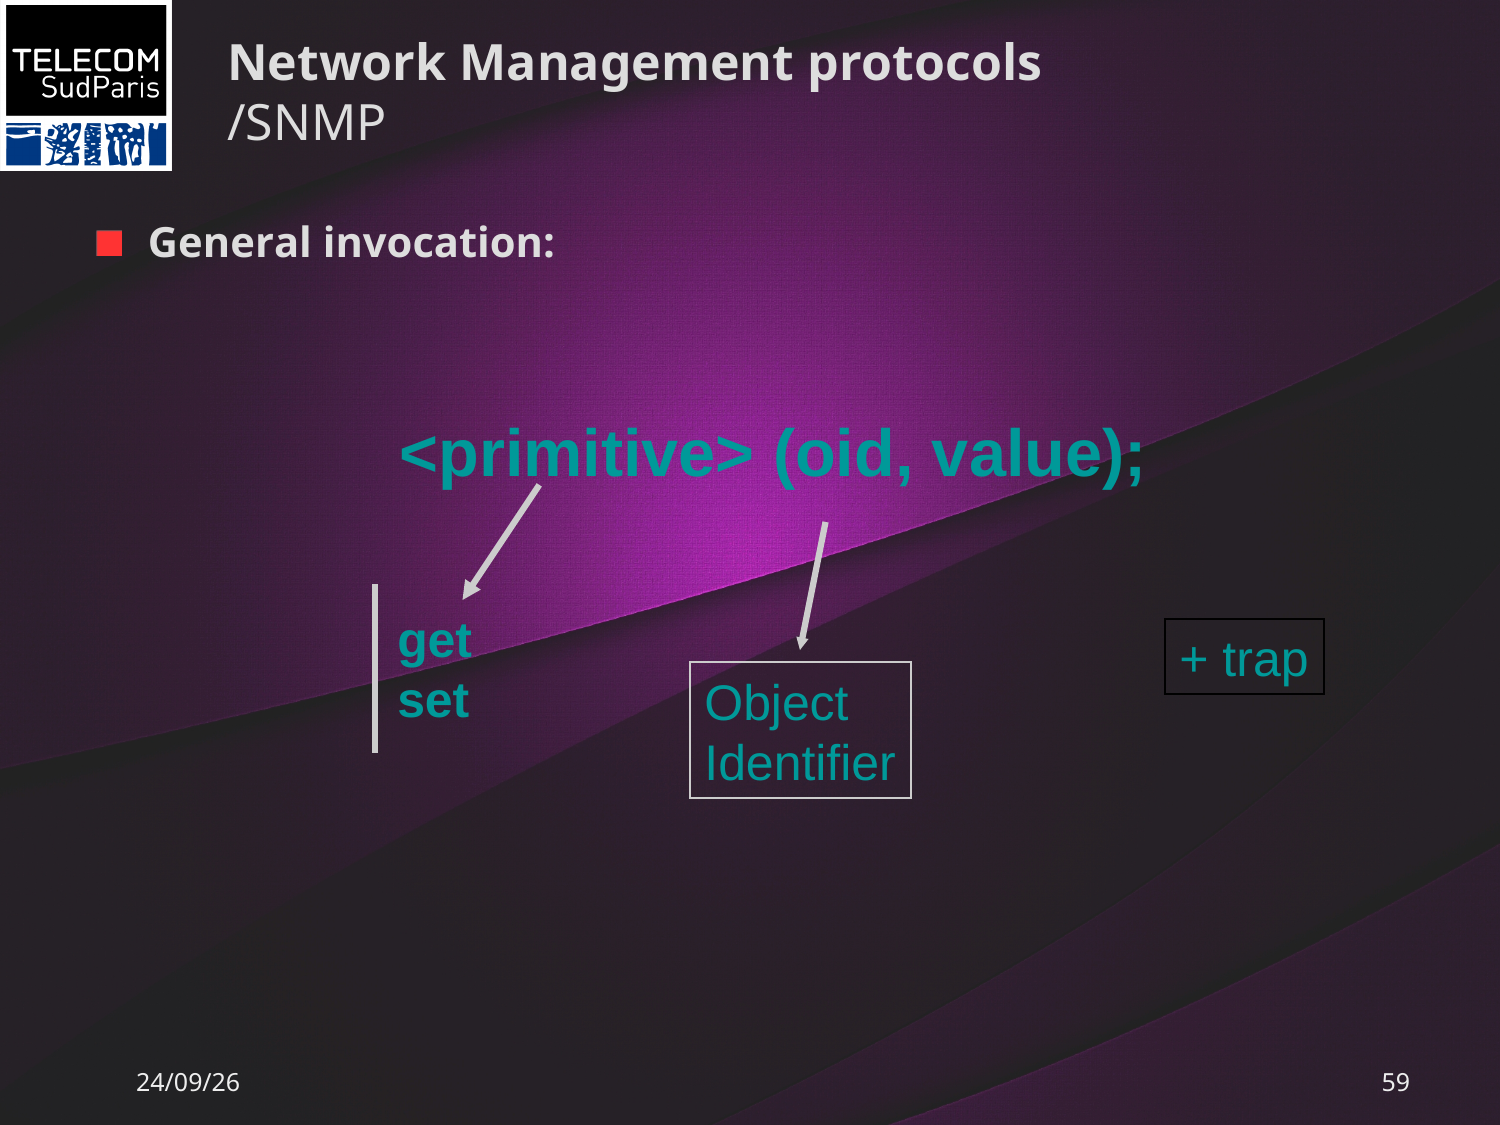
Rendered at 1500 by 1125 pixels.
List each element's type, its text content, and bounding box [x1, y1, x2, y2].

picture [0, 0, 1500, 1125]
text_box <primitive> (oid, value); [384, 402, 1163, 498]
list General invocation: [76, 207, 1427, 977]
text_box Object Identifier [689, 662, 912, 798]
title Network Management protocols /SNMP [212, 30, 1406, 150]
text_box + trap [1164, 618, 1324, 695]
text_box get set [382, 599, 488, 736]
